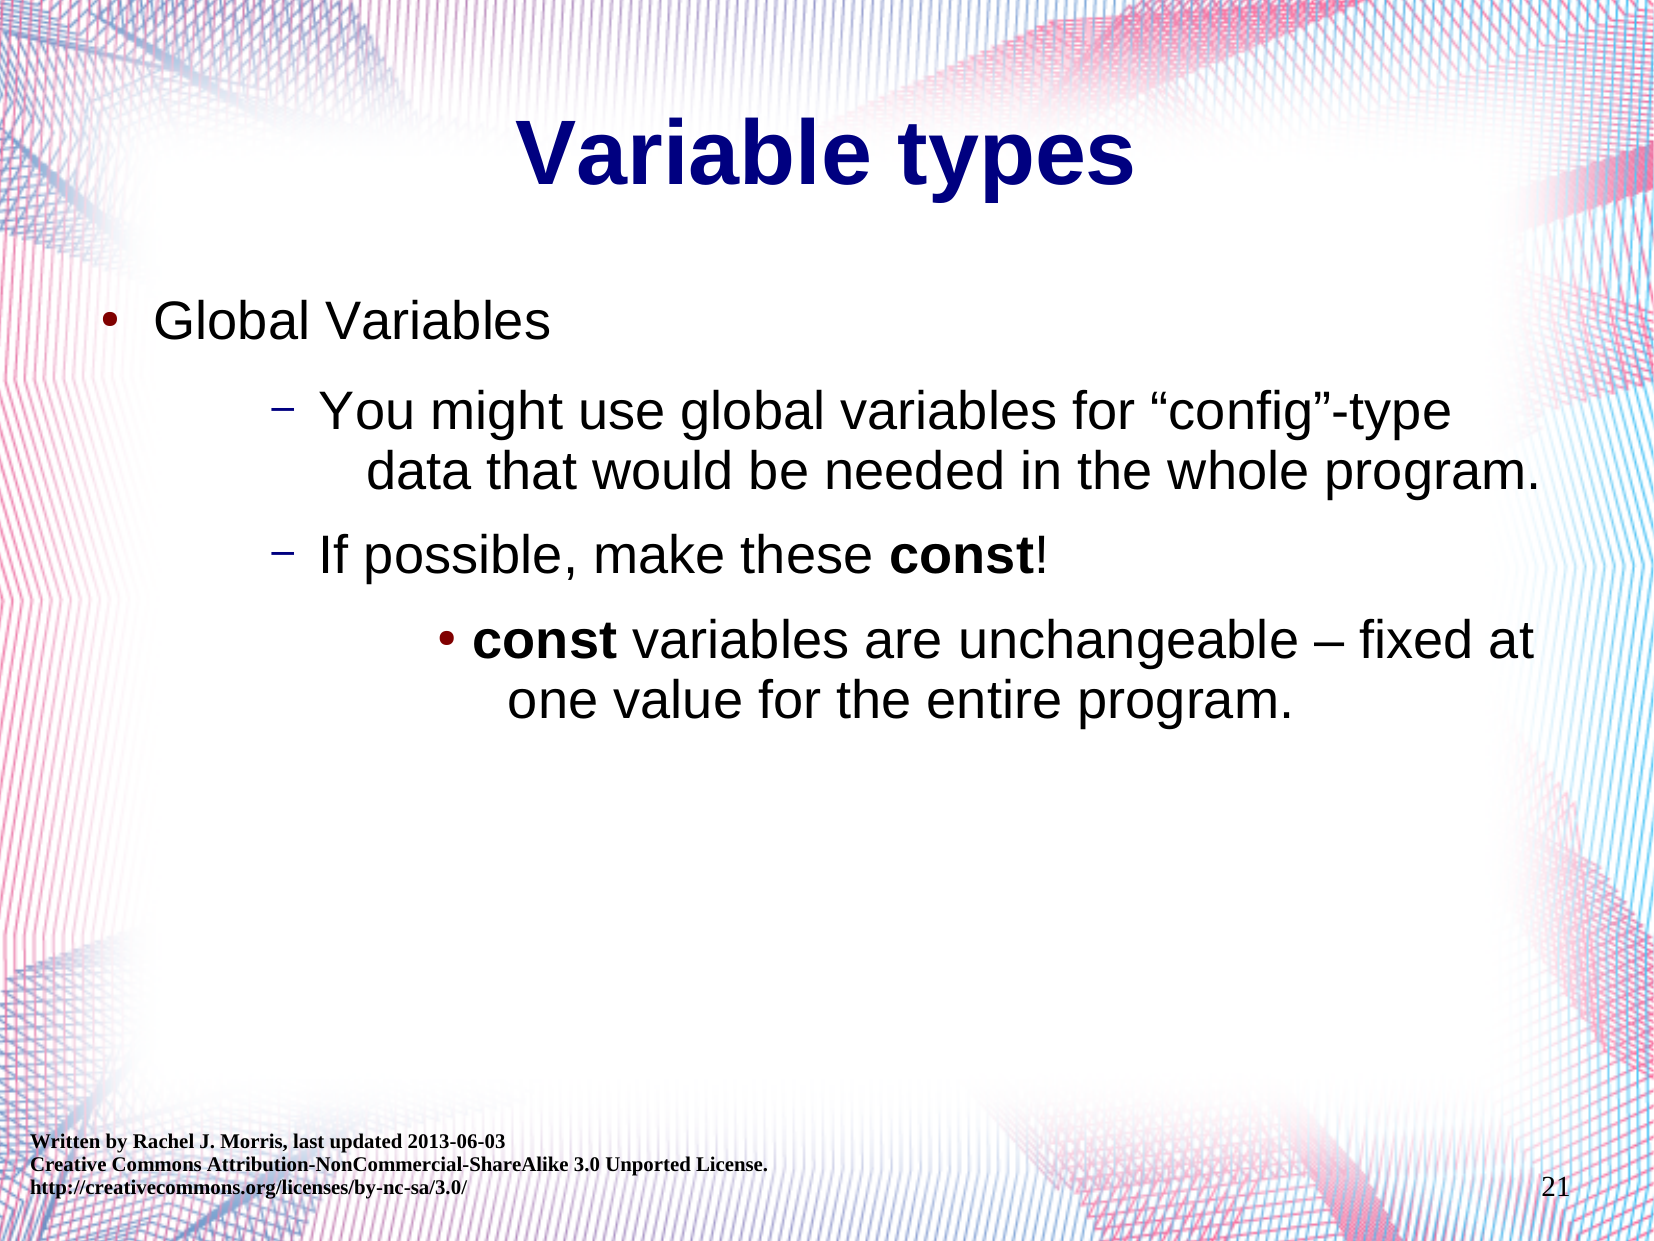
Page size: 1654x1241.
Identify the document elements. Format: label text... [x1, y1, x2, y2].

picture [0, 0, 1654, 1241]
list Global Variables You might use global variables for “config”-type data that would be needed in the whole program. If possible, make these const! const variables are unchangeable – fixed at one value for the entire program. [82, 290, 1571, 1010]
title Variable types [82, 49, 1571, 257]
